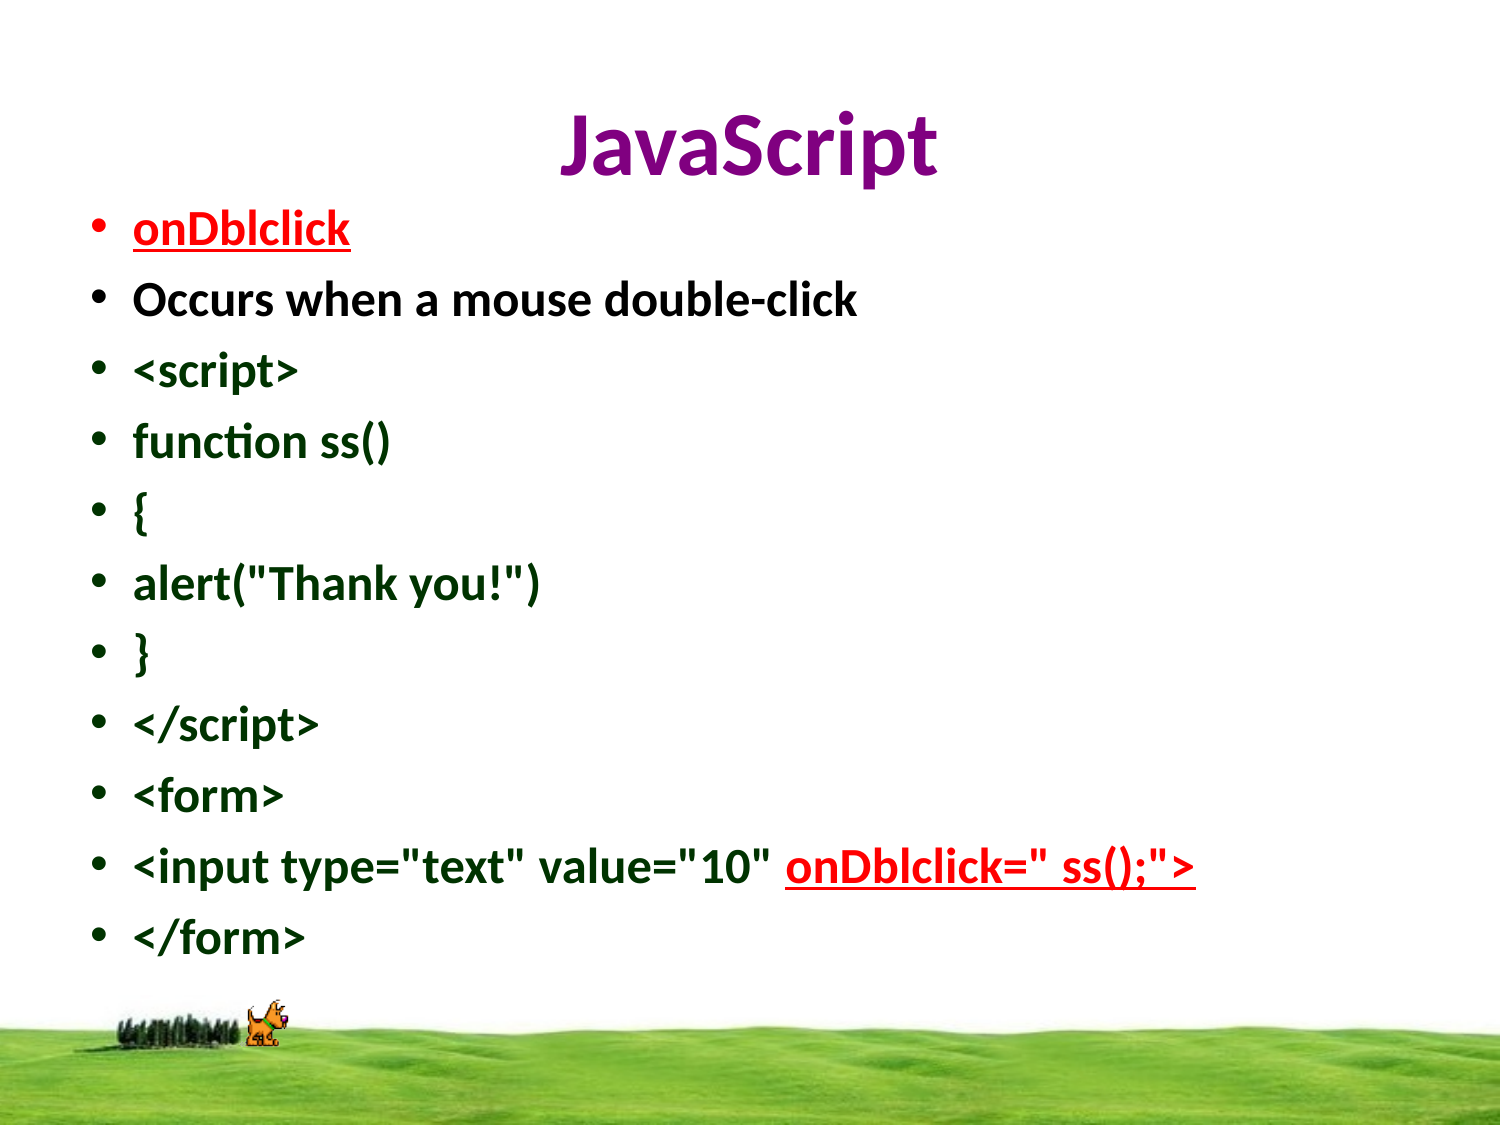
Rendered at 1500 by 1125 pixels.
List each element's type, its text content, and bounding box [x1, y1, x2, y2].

title JavaScript [75, 45, 1425, 233]
list onDblclick Occurs when a mouse double-click <script> function ss() { alert("Thank you!") } </script> <form> <input type="text" value="10" onDblclick=" ss();"> </form> [75, 187, 1338, 975]
picture [0, 995, 1500, 1125]
